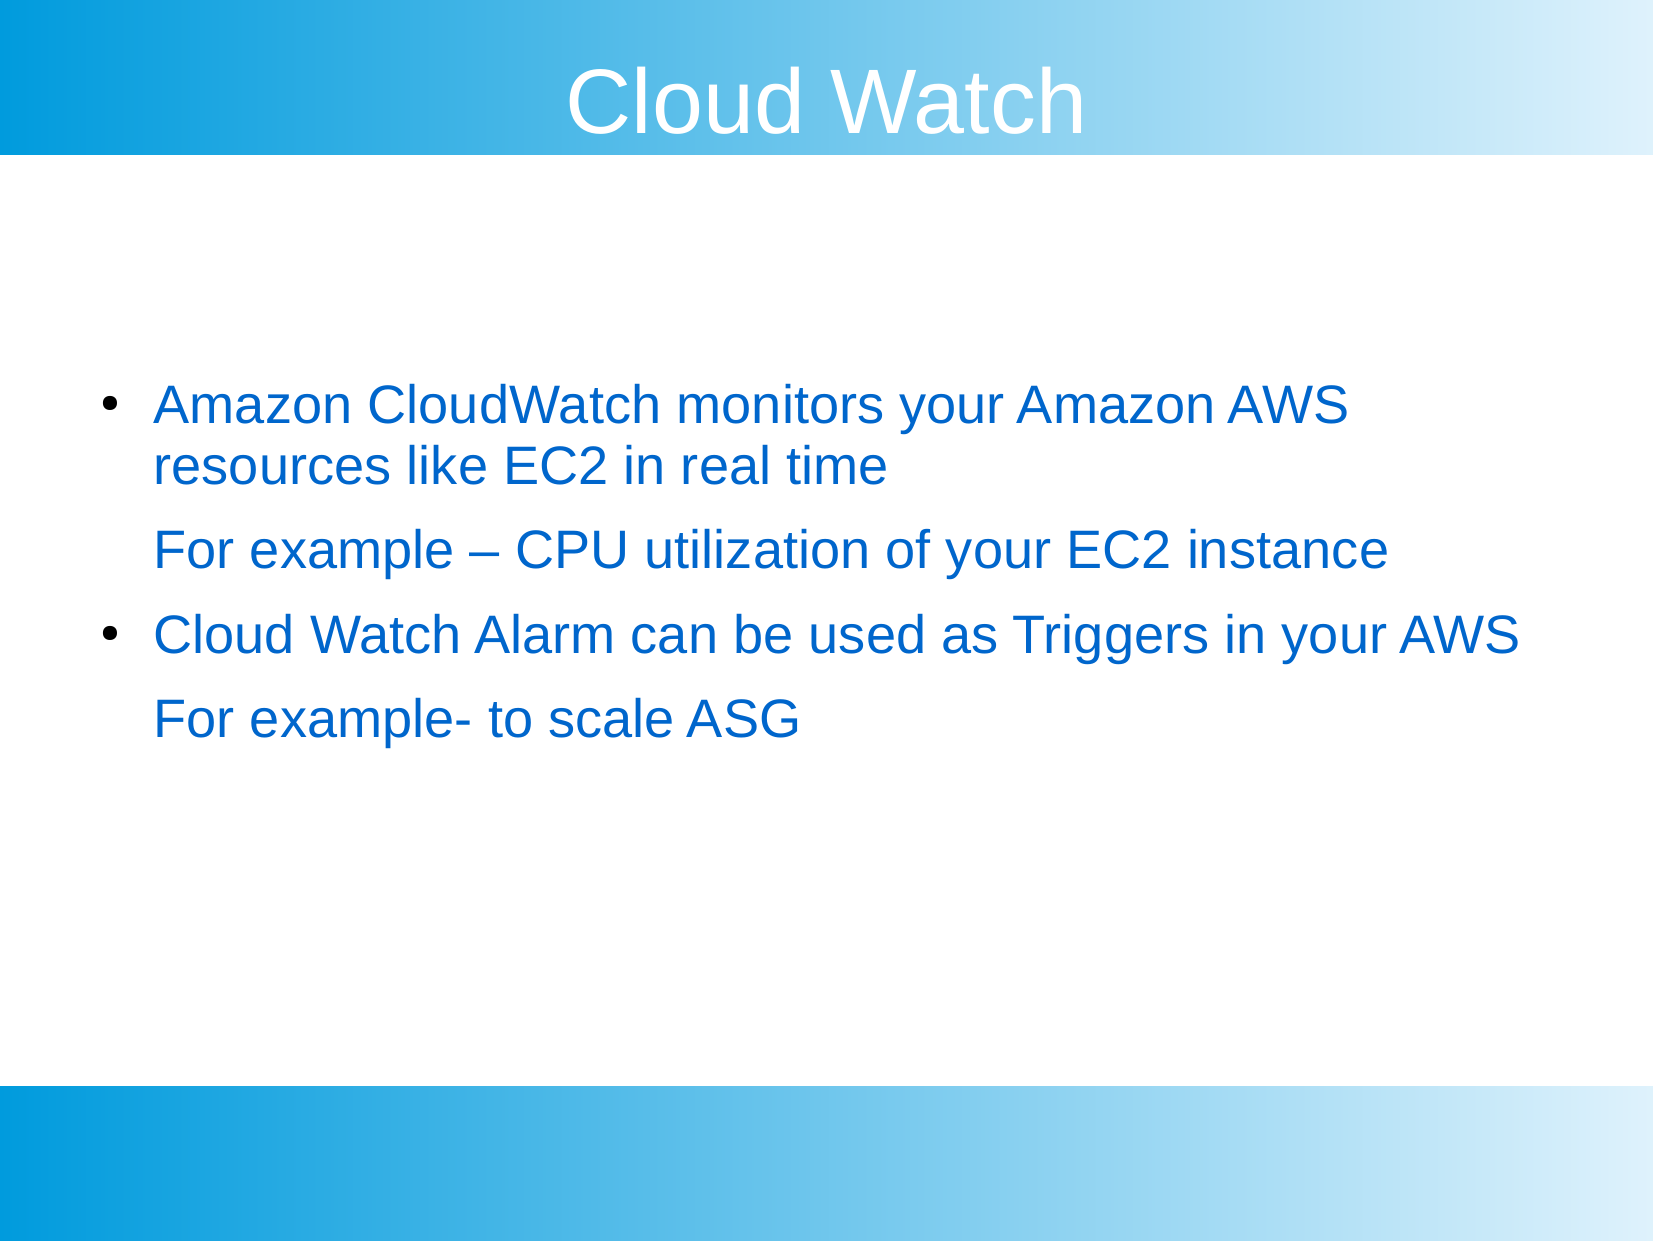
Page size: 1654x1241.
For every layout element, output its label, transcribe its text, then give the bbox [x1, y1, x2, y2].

title Cloud Watch [82, 49, 1571, 155]
list Amazon CloudWatch monitors your Amazon AWS resources like EC2 in real time For example – CPU utilization of your EC2 instance Cloud Watch Alarm can be used as Triggers in your AWS For example- to scale ASG [82, 290, 1571, 1010]
